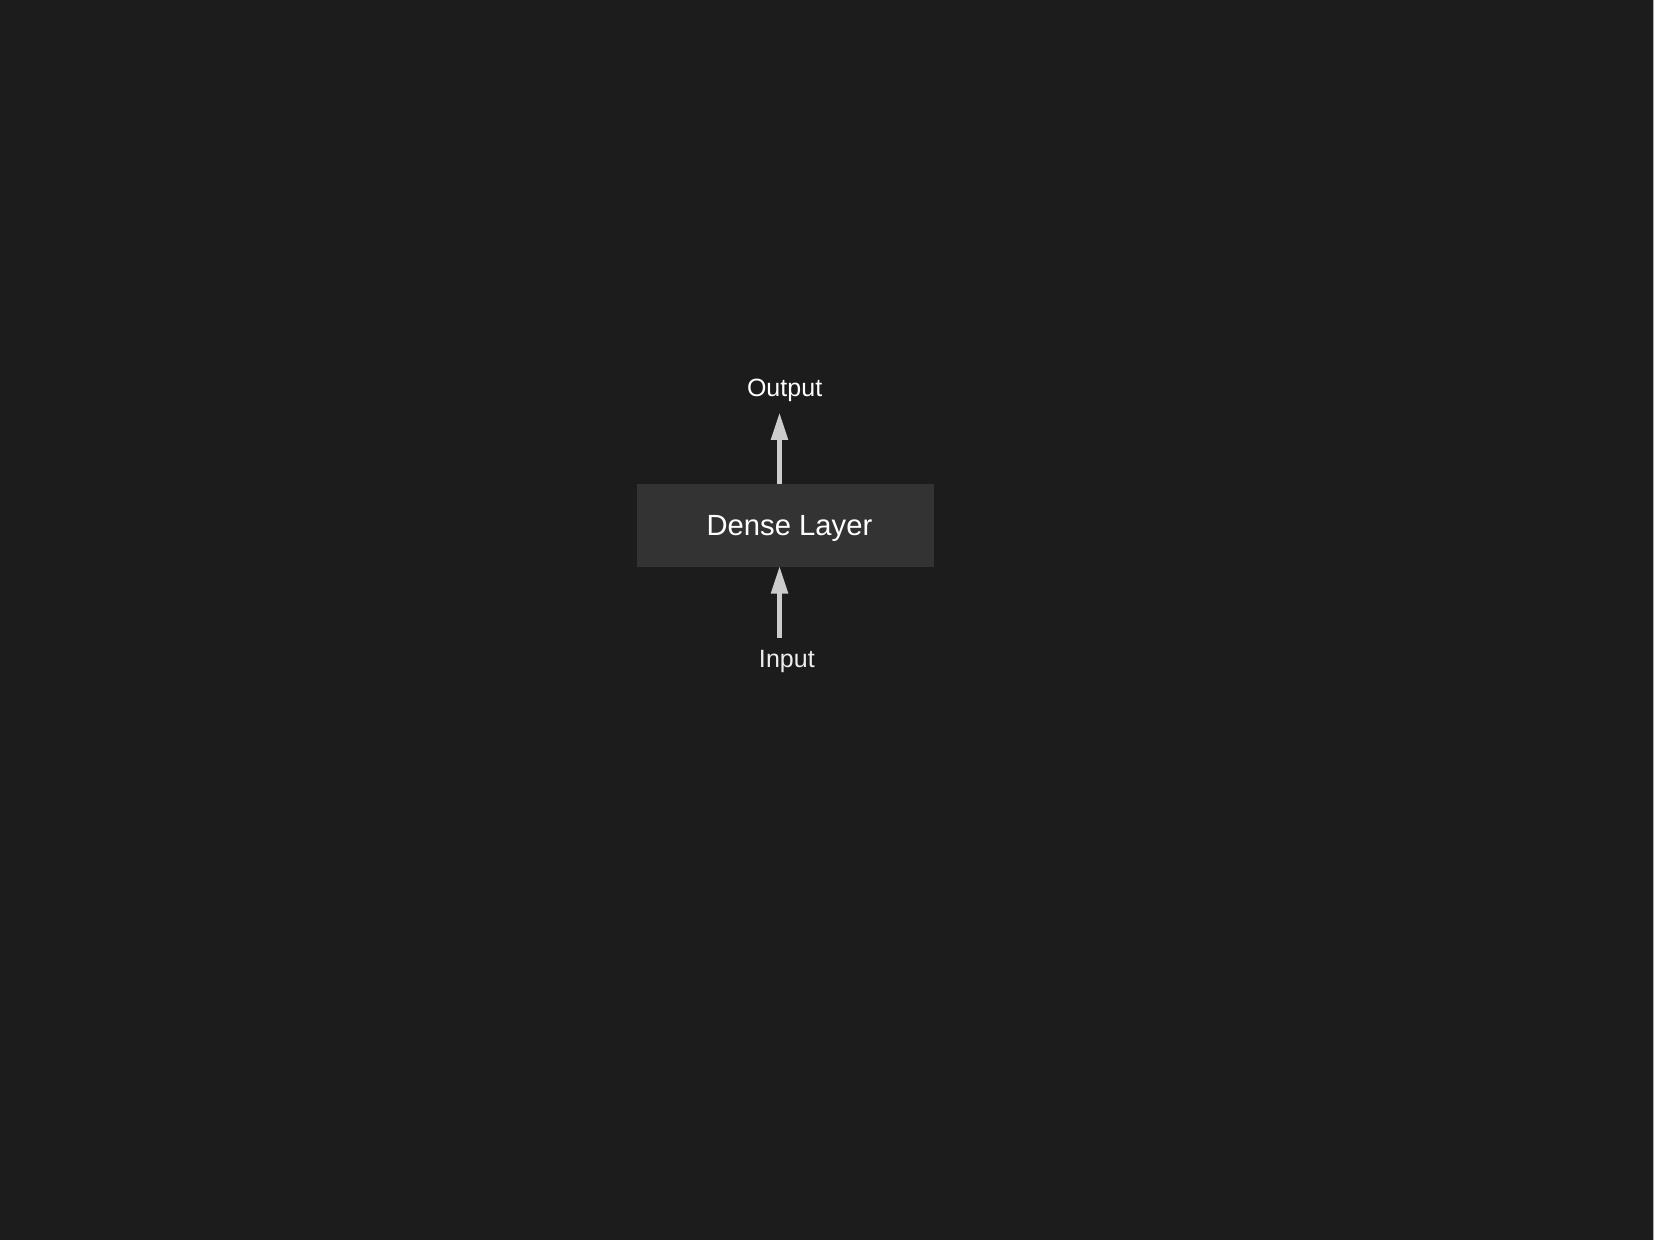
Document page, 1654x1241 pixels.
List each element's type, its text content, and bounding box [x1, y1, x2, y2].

text_box Output [732, 366, 969, 414]
text_box Dense Layer [637, 484, 934, 567]
text_box Input [744, 637, 839, 737]
